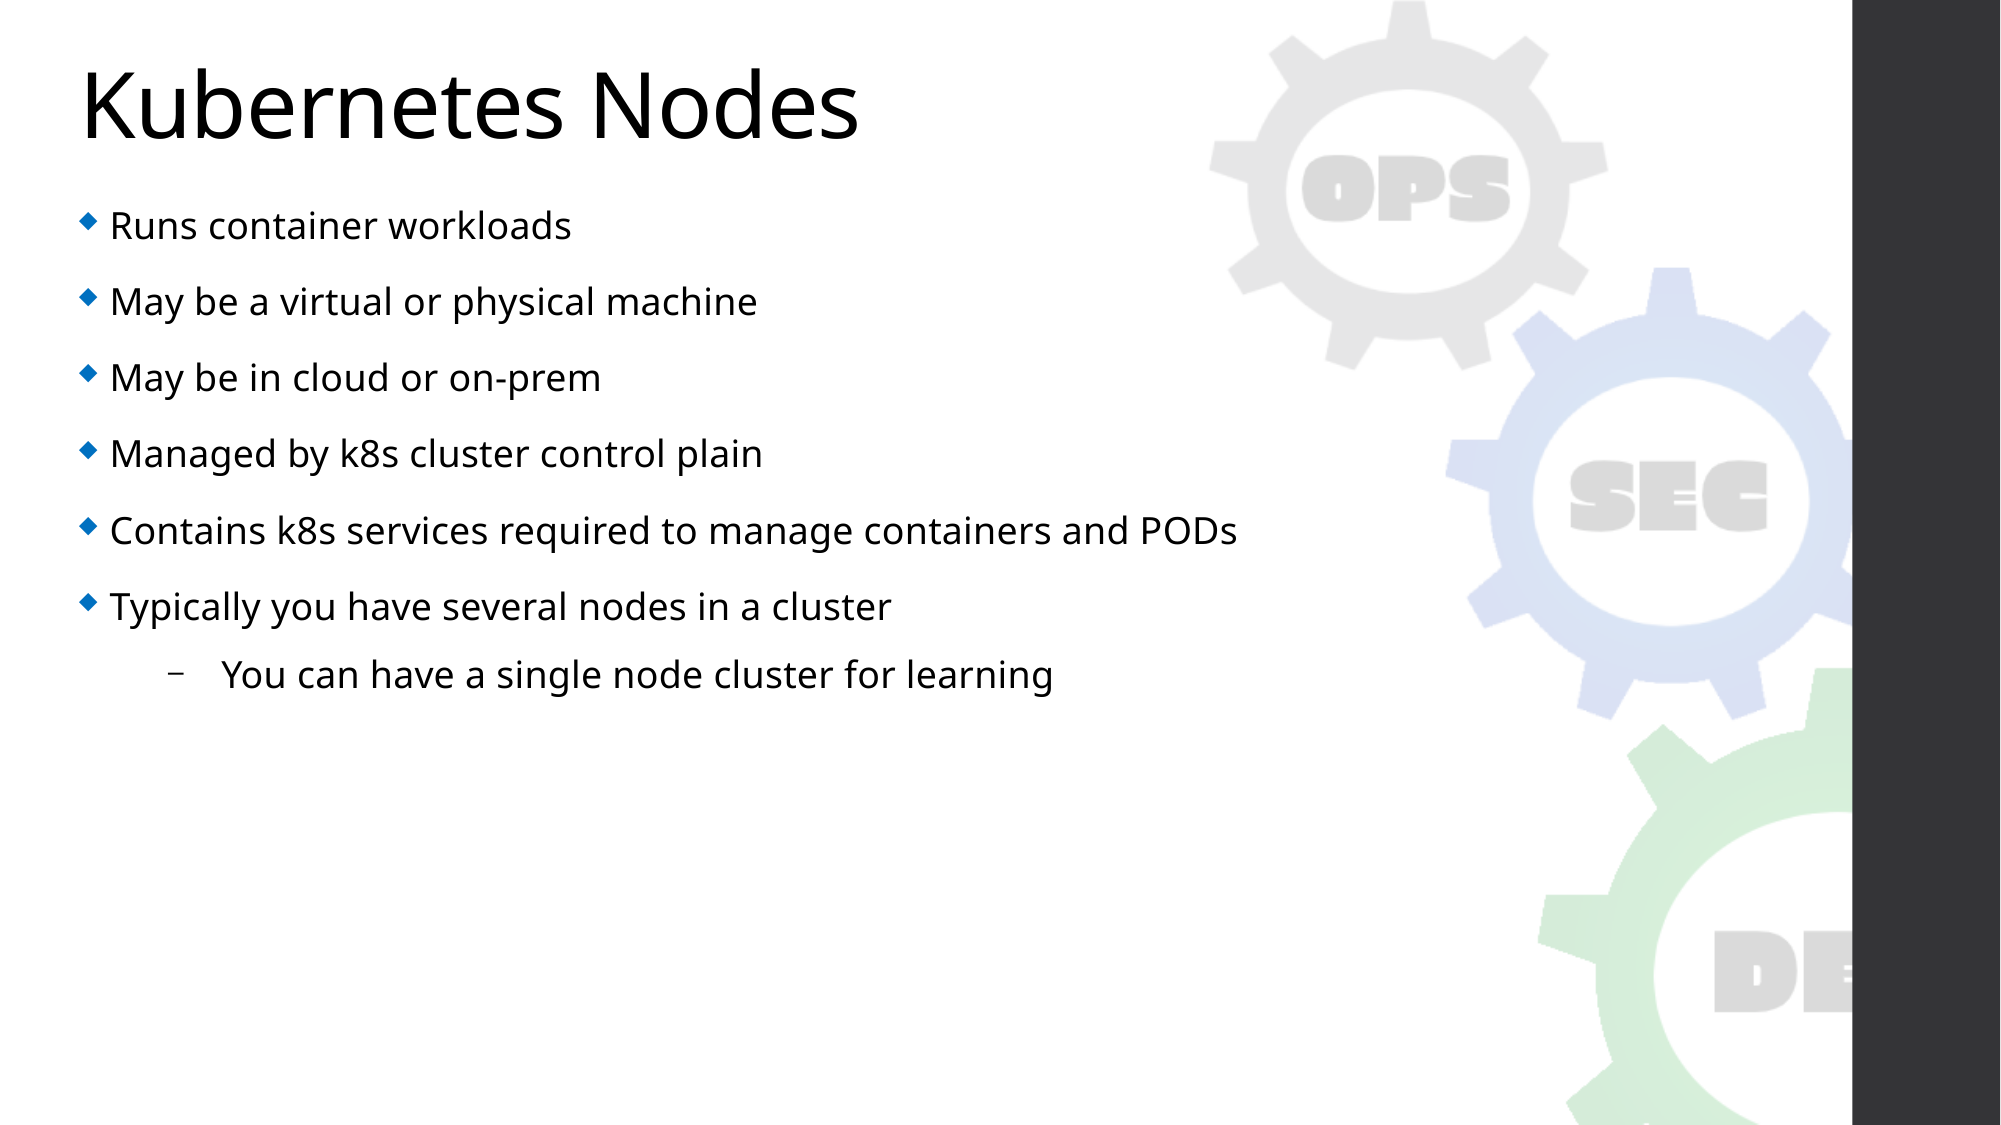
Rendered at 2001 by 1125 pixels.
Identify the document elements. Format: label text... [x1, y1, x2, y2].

list Runs container workloads May be a virtual or physical machine May be in cloud or on-prem Managed by k8s cluster control plain Contains k8s services required to manage containers and PODs Typically you have several nodes in a cluster You can have a single node cluster for learning [64, 198, 1797, 1073]
title Kubernetes Nodes [64, 33, 1797, 166]
